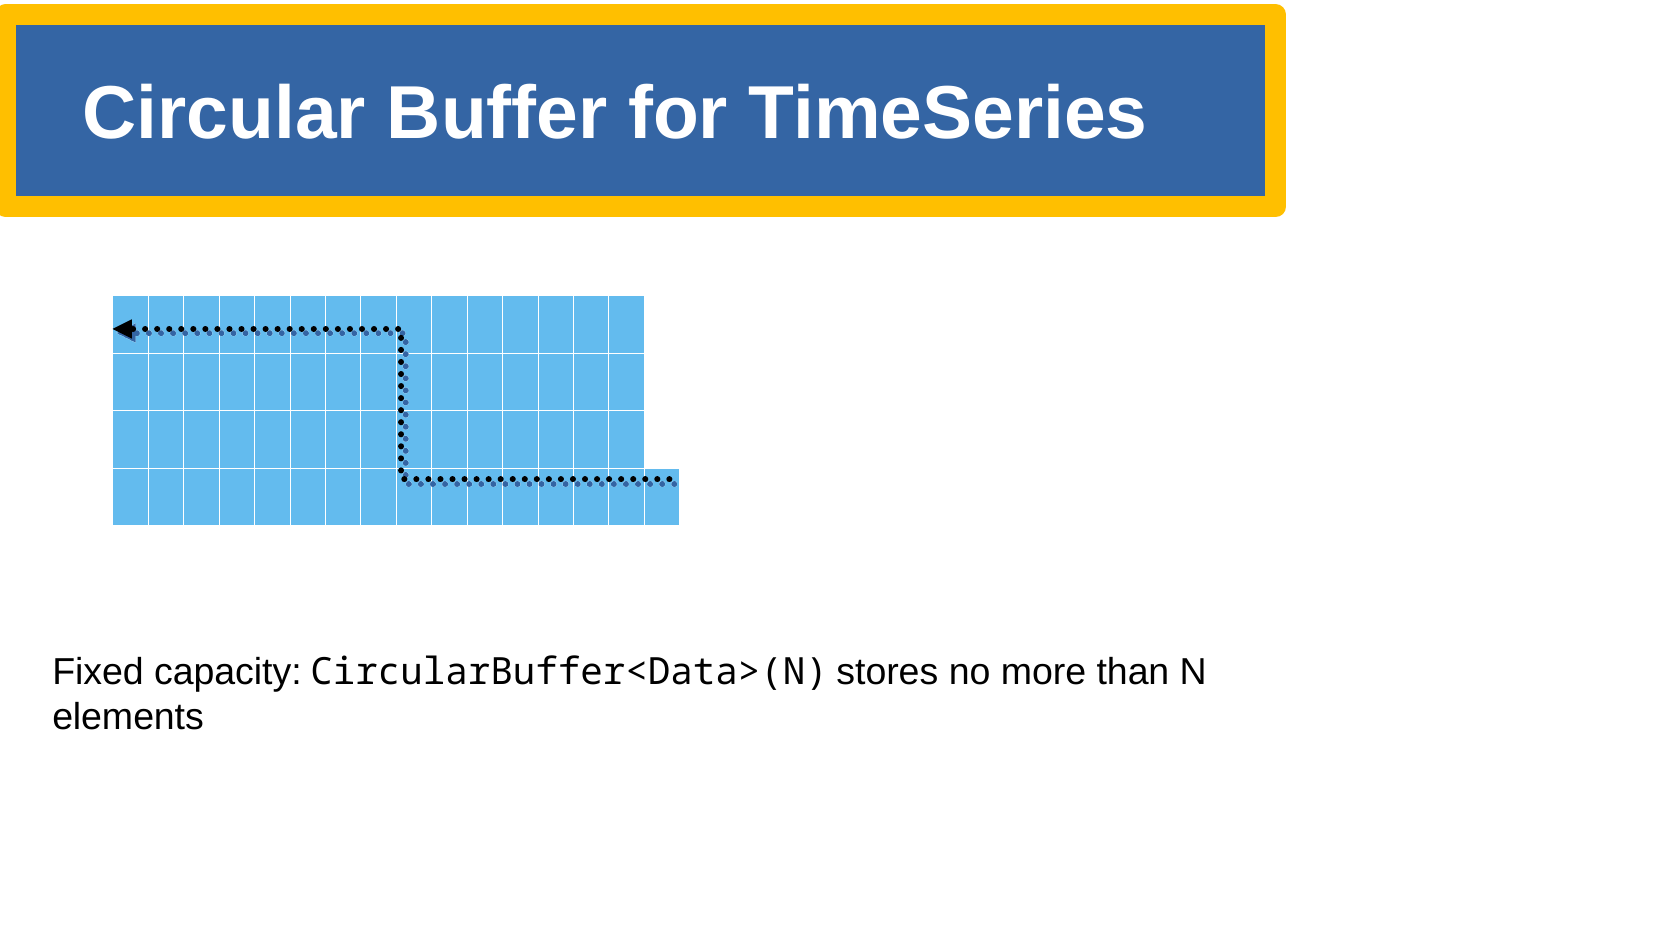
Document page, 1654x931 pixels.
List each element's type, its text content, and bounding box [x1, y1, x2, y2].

table_cell [574, 411, 608, 468]
table_cell [609, 354, 644, 410]
table_header [503, 296, 538, 353]
table_cell [574, 354, 608, 410]
table_cell [113, 354, 148, 410]
table_header [361, 296, 396, 353]
table_cell [397, 411, 431, 468]
table_header [113, 296, 148, 353]
table_cell [291, 469, 325, 525]
table_cell [361, 354, 396, 410]
table_header [149, 296, 183, 353]
table_cell [468, 354, 502, 410]
table_cell [539, 411, 573, 468]
table_cell [184, 411, 219, 468]
table_cell [539, 469, 573, 525]
table_header [645, 296, 679, 353]
table_cell [220, 411, 254, 468]
table_cell [361, 469, 396, 525]
table_cell [326, 411, 360, 468]
table_cell [326, 469, 360, 525]
table_cell [503, 469, 538, 525]
table_header [291, 296, 325, 353]
table_cell [255, 354, 290, 410]
table_cell [609, 411, 644, 468]
table_cell [503, 354, 538, 410]
table_header [184, 296, 219, 353]
table_cell [149, 411, 183, 468]
table_cell [149, 354, 183, 410]
table_cell [220, 354, 254, 410]
table_cell [609, 469, 644, 525]
table_cell [645, 354, 679, 410]
table_cell [645, 411, 679, 468]
table_cell [361, 411, 396, 468]
table_cell [645, 469, 679, 525]
table_cell [468, 469, 502, 525]
table_cell [291, 354, 325, 410]
table_cell [326, 354, 360, 410]
table_header [468, 296, 502, 353]
table_cell [432, 411, 467, 468]
table_cell [255, 469, 290, 525]
table_cell [468, 411, 502, 468]
table_cell [397, 469, 431, 525]
table_cell [503, 411, 538, 468]
table_cell [574, 469, 608, 525]
table_header [326, 296, 360, 353]
table_header [574, 296, 608, 353]
table_header [609, 296, 644, 353]
table_cell [291, 411, 325, 468]
table_cell [184, 354, 219, 410]
table_cell [432, 469, 467, 525]
table_header [539, 296, 573, 353]
table_header [432, 296, 467, 353]
table_cell [397, 354, 431, 410]
table_cell [255, 411, 290, 468]
table_header [397, 296, 431, 353]
table_cell [184, 469, 219, 525]
table_cell [113, 411, 148, 468]
table_cell [113, 469, 148, 525]
table_header [220, 296, 254, 353]
table_cell [432, 354, 467, 410]
text_box Fixed capacity: CircularBuffer<Data>(N) stores no more than N elements [37, 637, 1276, 737]
table_cell [149, 469, 183, 525]
table_cell [220, 469, 254, 525]
table_cell [539, 354, 573, 410]
table_header [255, 296, 290, 353]
title Circular Buffer for TimeSeries [82, 35, 1235, 189]
